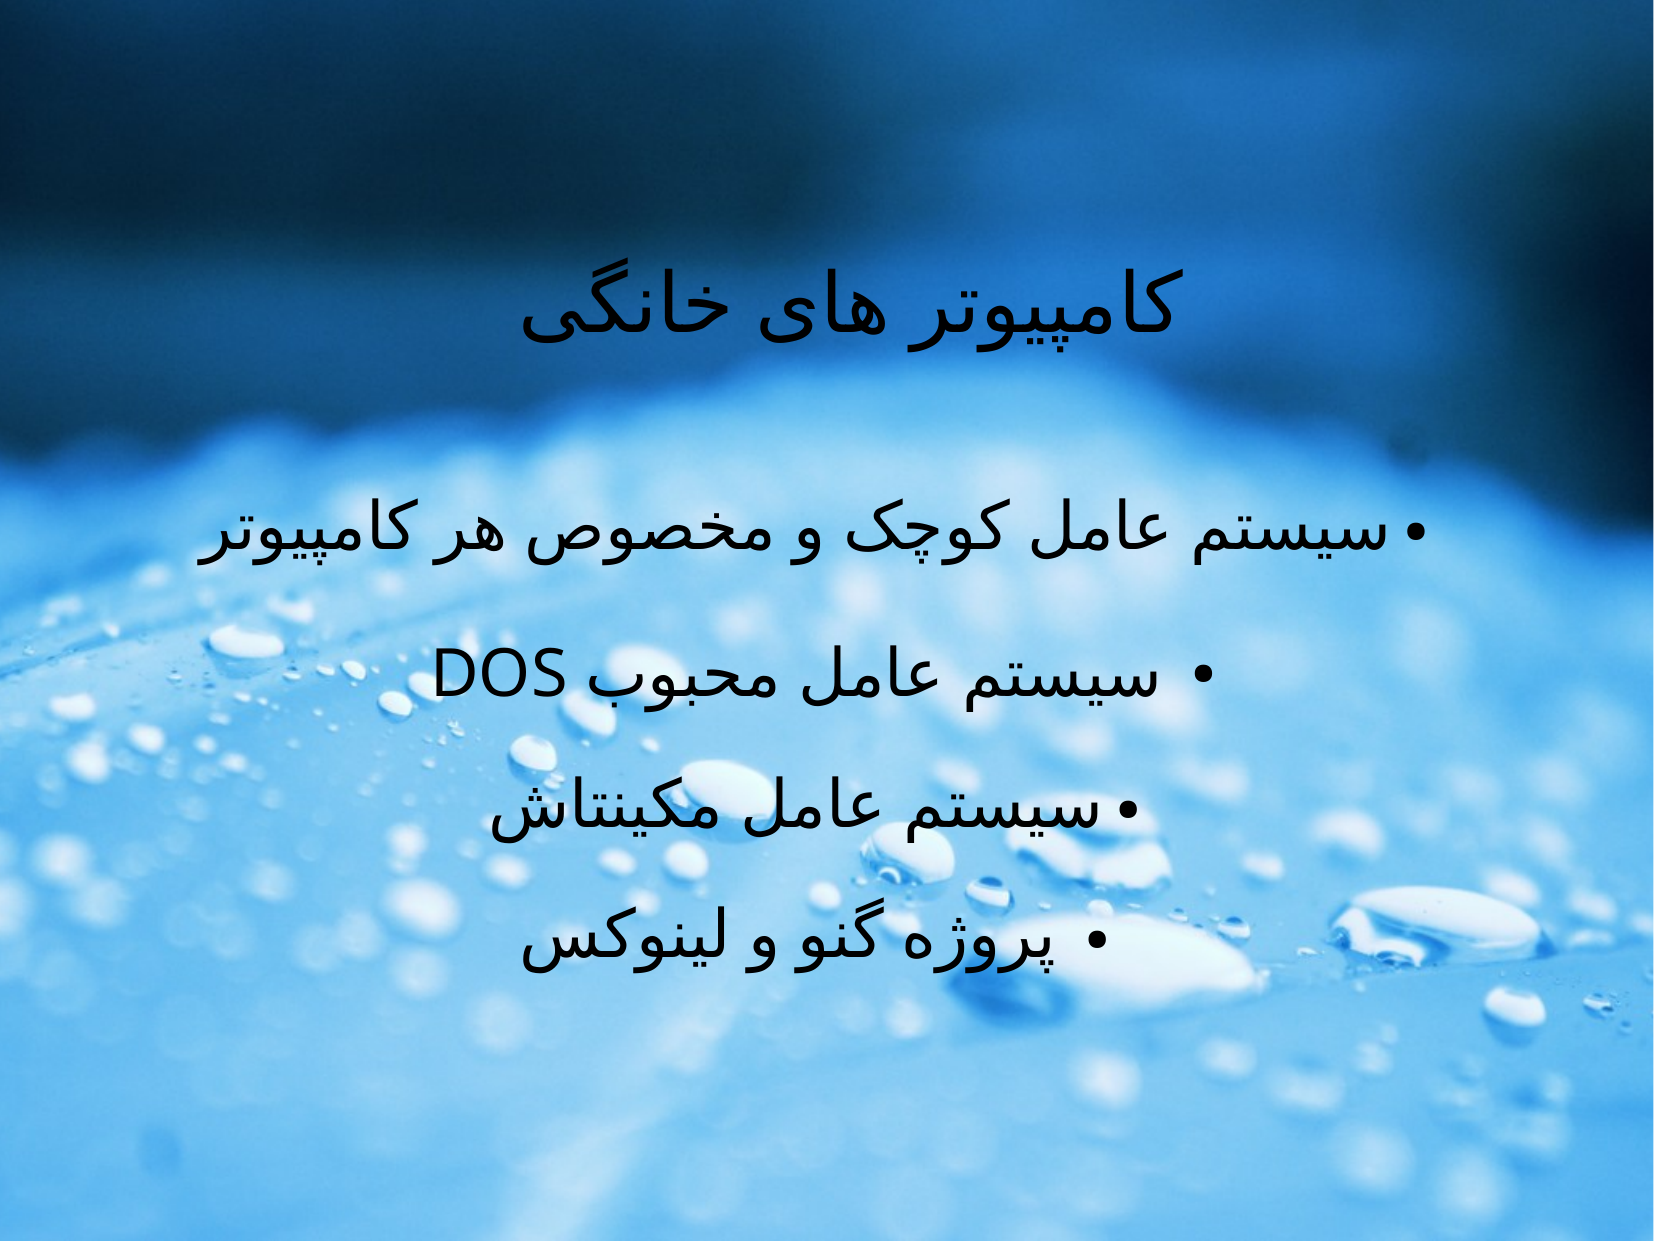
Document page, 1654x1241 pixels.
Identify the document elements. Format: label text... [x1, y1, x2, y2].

subtitle سیستم عامل کوچک و مخصوص هر کامپیوتر سیستم عامل محبوب DOS سیستم عامل مکینتاش پروژه گنو و لینوکس [143, 375, 1485, 1056]
title کامپیوتر های خانگی [107, 208, 1596, 416]
picture [0, 0, 1654, 1241]
